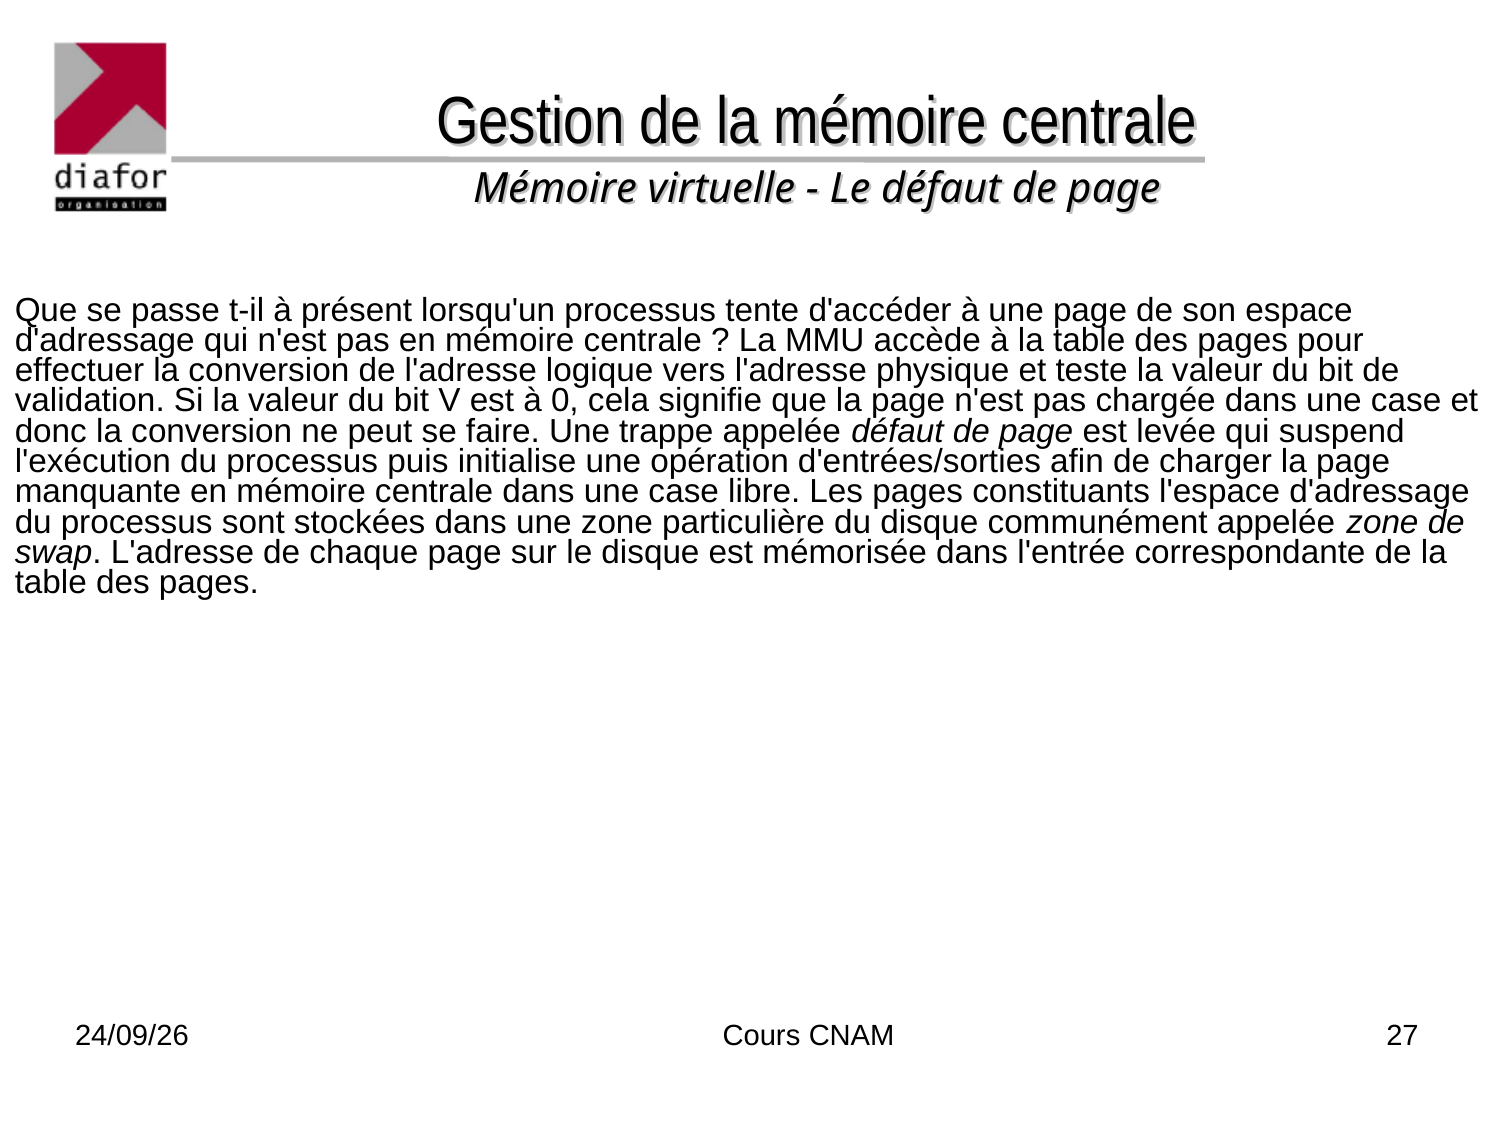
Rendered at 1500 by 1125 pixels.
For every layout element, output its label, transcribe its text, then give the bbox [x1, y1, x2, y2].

picture [53, 42, 168, 213]
text_box Que se passe t-il à présent lorsqu'un processus tente d'accéder à une page de son espace d'adressage qui n'est pas en mémoire centrale ? La MMU accède à la table des pages pour effectuer la conversion de l'adresse logique vers l'adresse physique et teste la valeur du bit de validation. Si la valeur du bit V est à 0, cela signifie que la page n'est pas chargée dans une case et donc la conversion ne peut se faire. Une trappe appelée défaut de page est levée qui suspend l'exécution du processus puis initialise une opération d'entrées/sorties afin de charger la page manquante en mémoire centrale dans une case libre. Les pages constituants l'espace d'adressage du processus sont stockées dans une zone particulière du disque communément appelée zone de swap. L'adresse de chaque page sur le disque est mémorisée dans l'entrée correspondante de la table des pages. [0, 289, 1496, 608]
title Gestion de la mémoire centrale Mémoire virtuelle - Le défaut de page [133, 45, 1500, 250]
